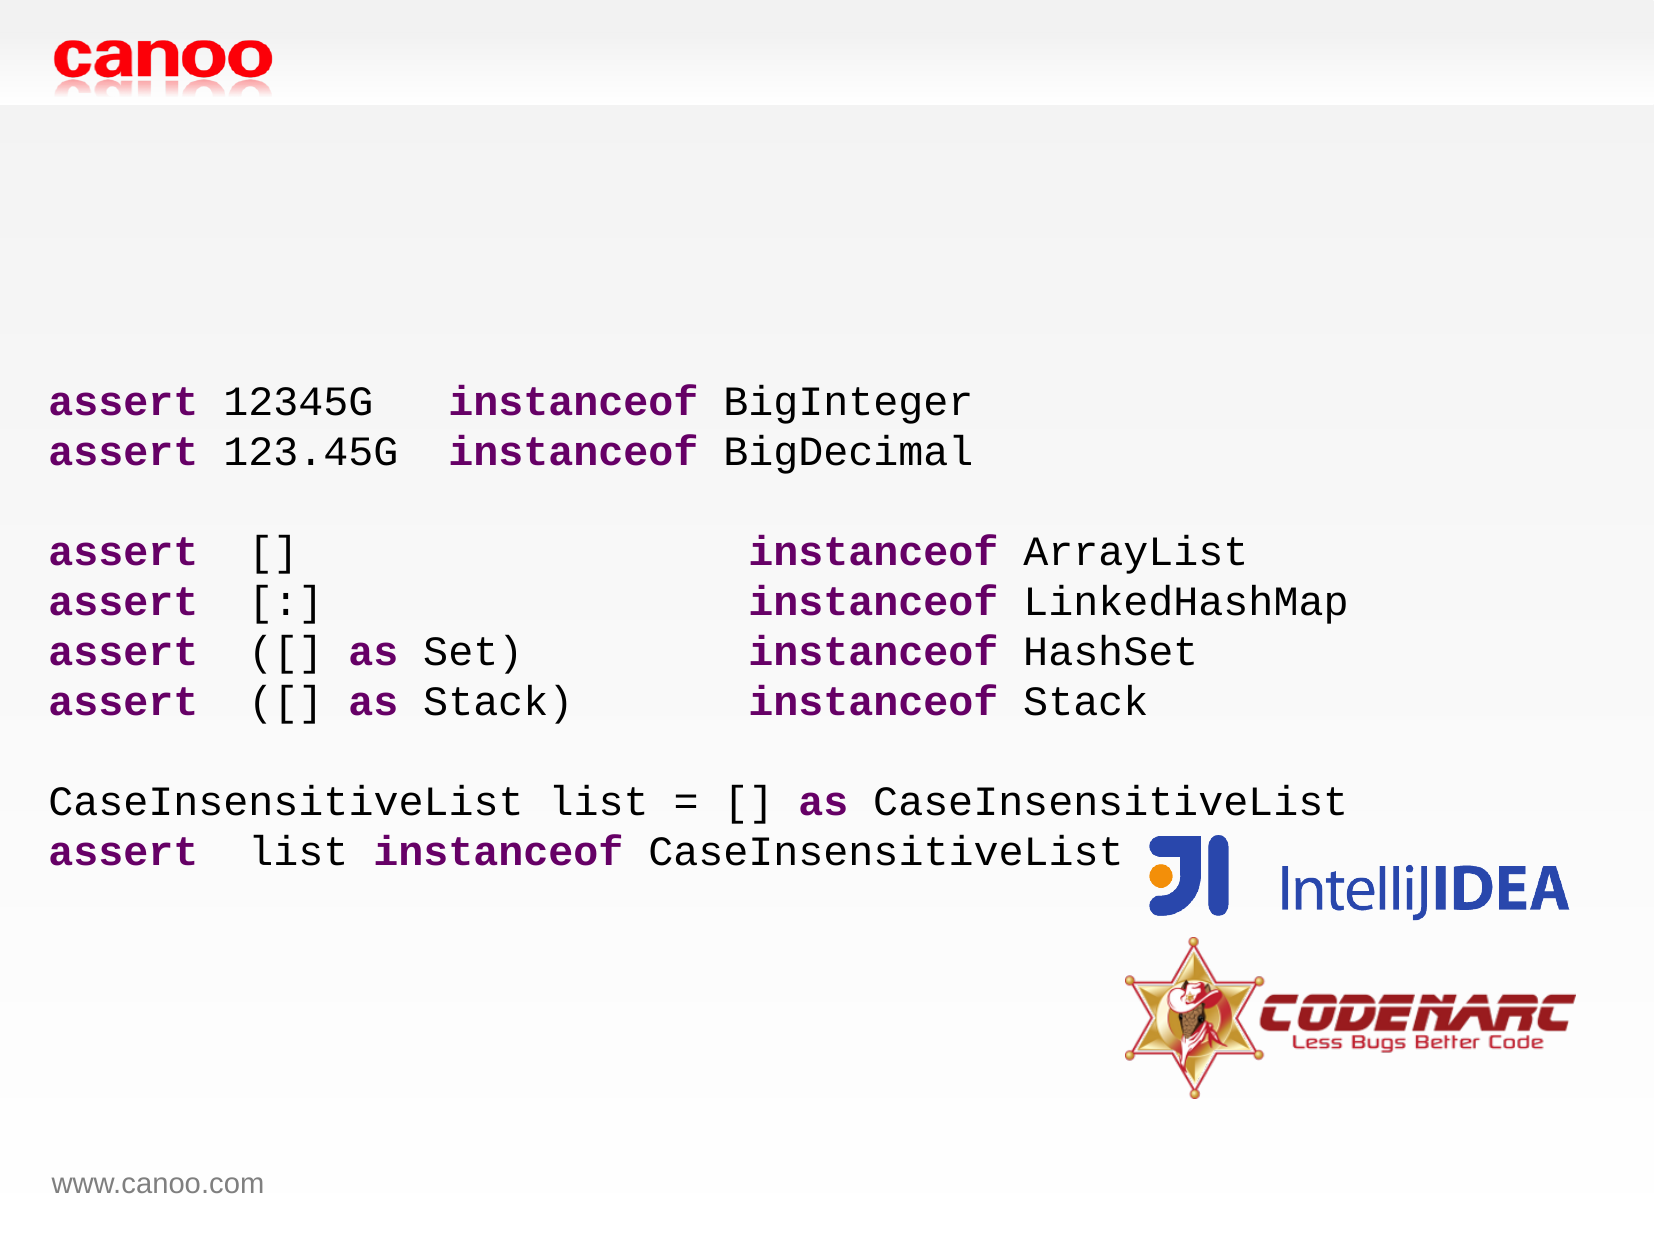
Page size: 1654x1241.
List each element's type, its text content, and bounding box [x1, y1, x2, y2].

picture [51, 37, 273, 119]
subtitle assert 12345G instanceof BigInteger assert 123.45G instanceof BigDecimal assert [] instanceof ArrayList assert [:] instanceof LinkedHashMap assert ([] as Set) instanceof HashSet assert ([] as Stack) instanceof Stack CaseInsensitiveList list = [] as CaseInsensitiveList assert list instanceof CaseInsensitiveList [48, 146, 1654, 1102]
picture [1136, 834, 1587, 922]
picture [1125, 937, 1576, 1099]
